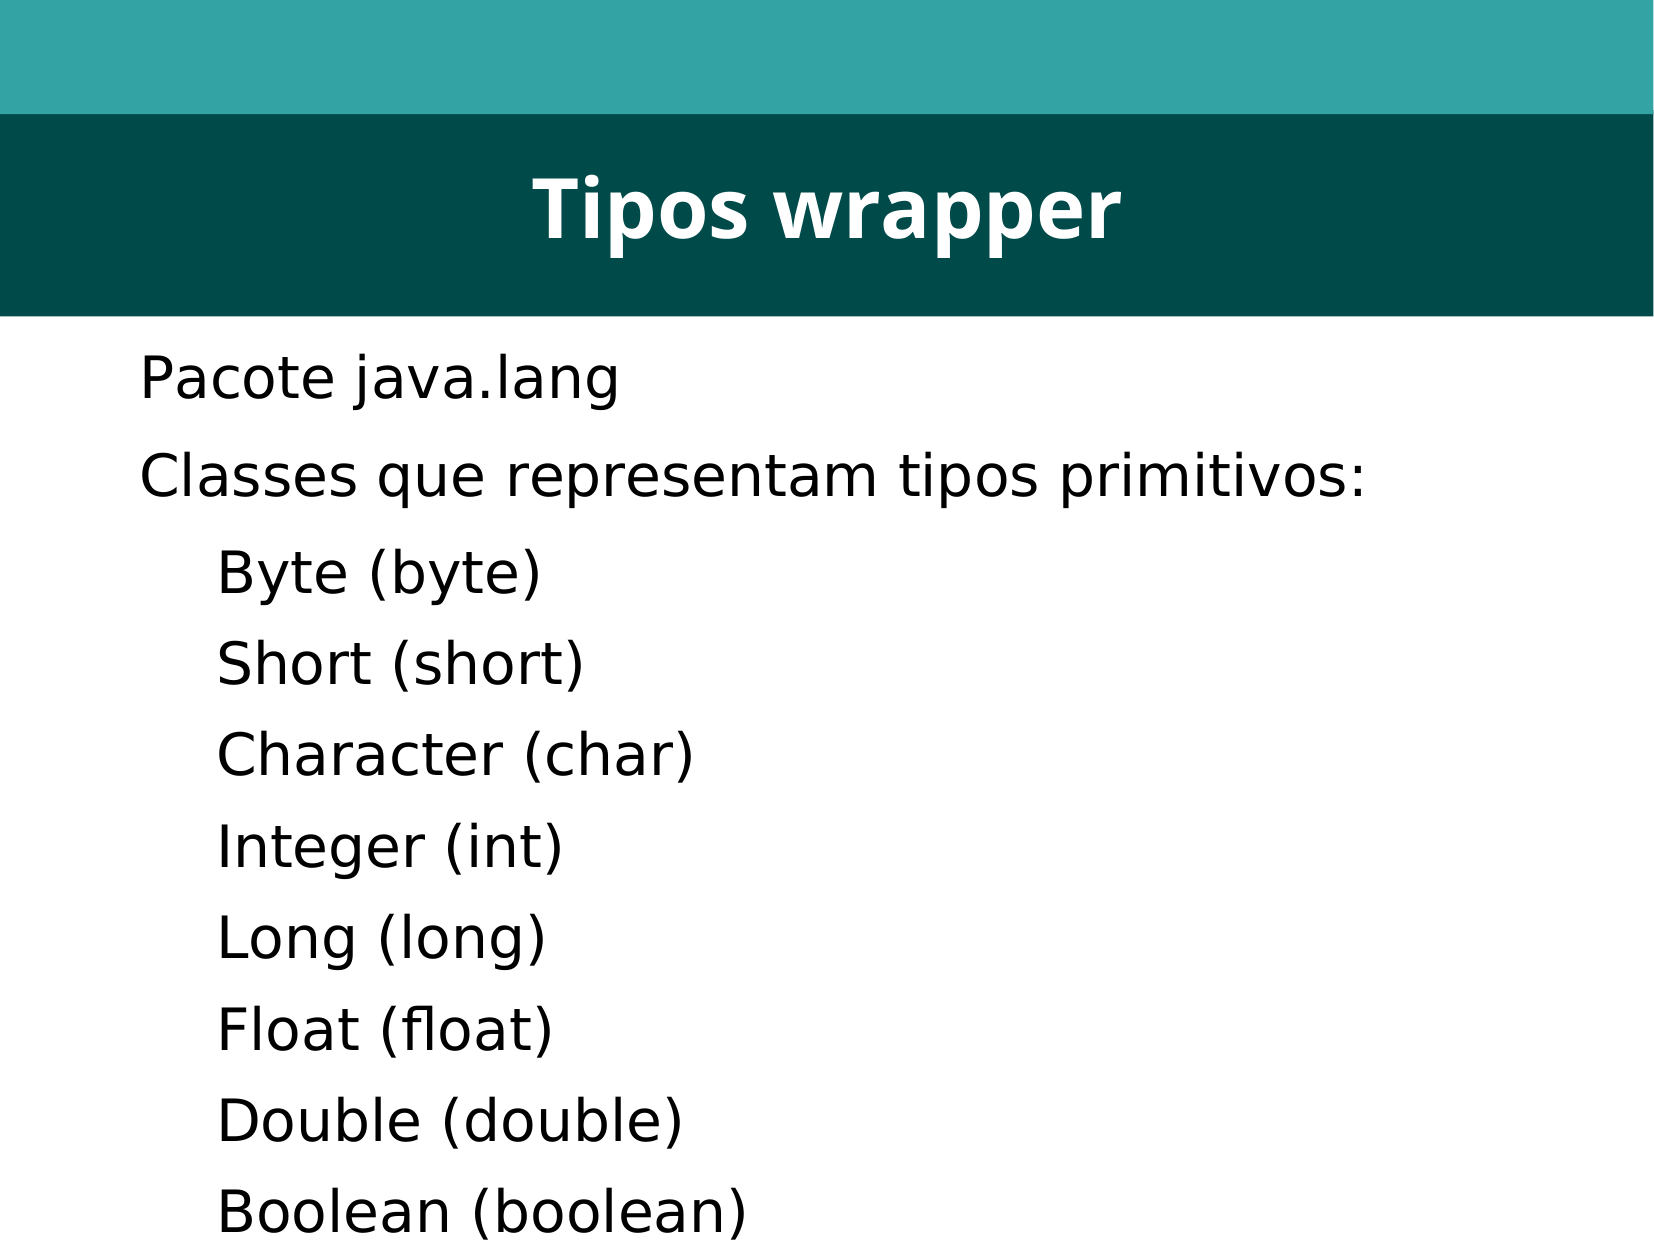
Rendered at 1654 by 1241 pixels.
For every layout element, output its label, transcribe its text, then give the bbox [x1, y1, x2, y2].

title Tipos wrapper [121, 102, 1534, 311]
list Pacote java.lang Classes que representam tipos primitivos: Byte (byte) Short (short) Character (char) Integer (int) Long (long) Float (float) Double (double) Boolean (boolean) [121, 344, 1534, 1241]
